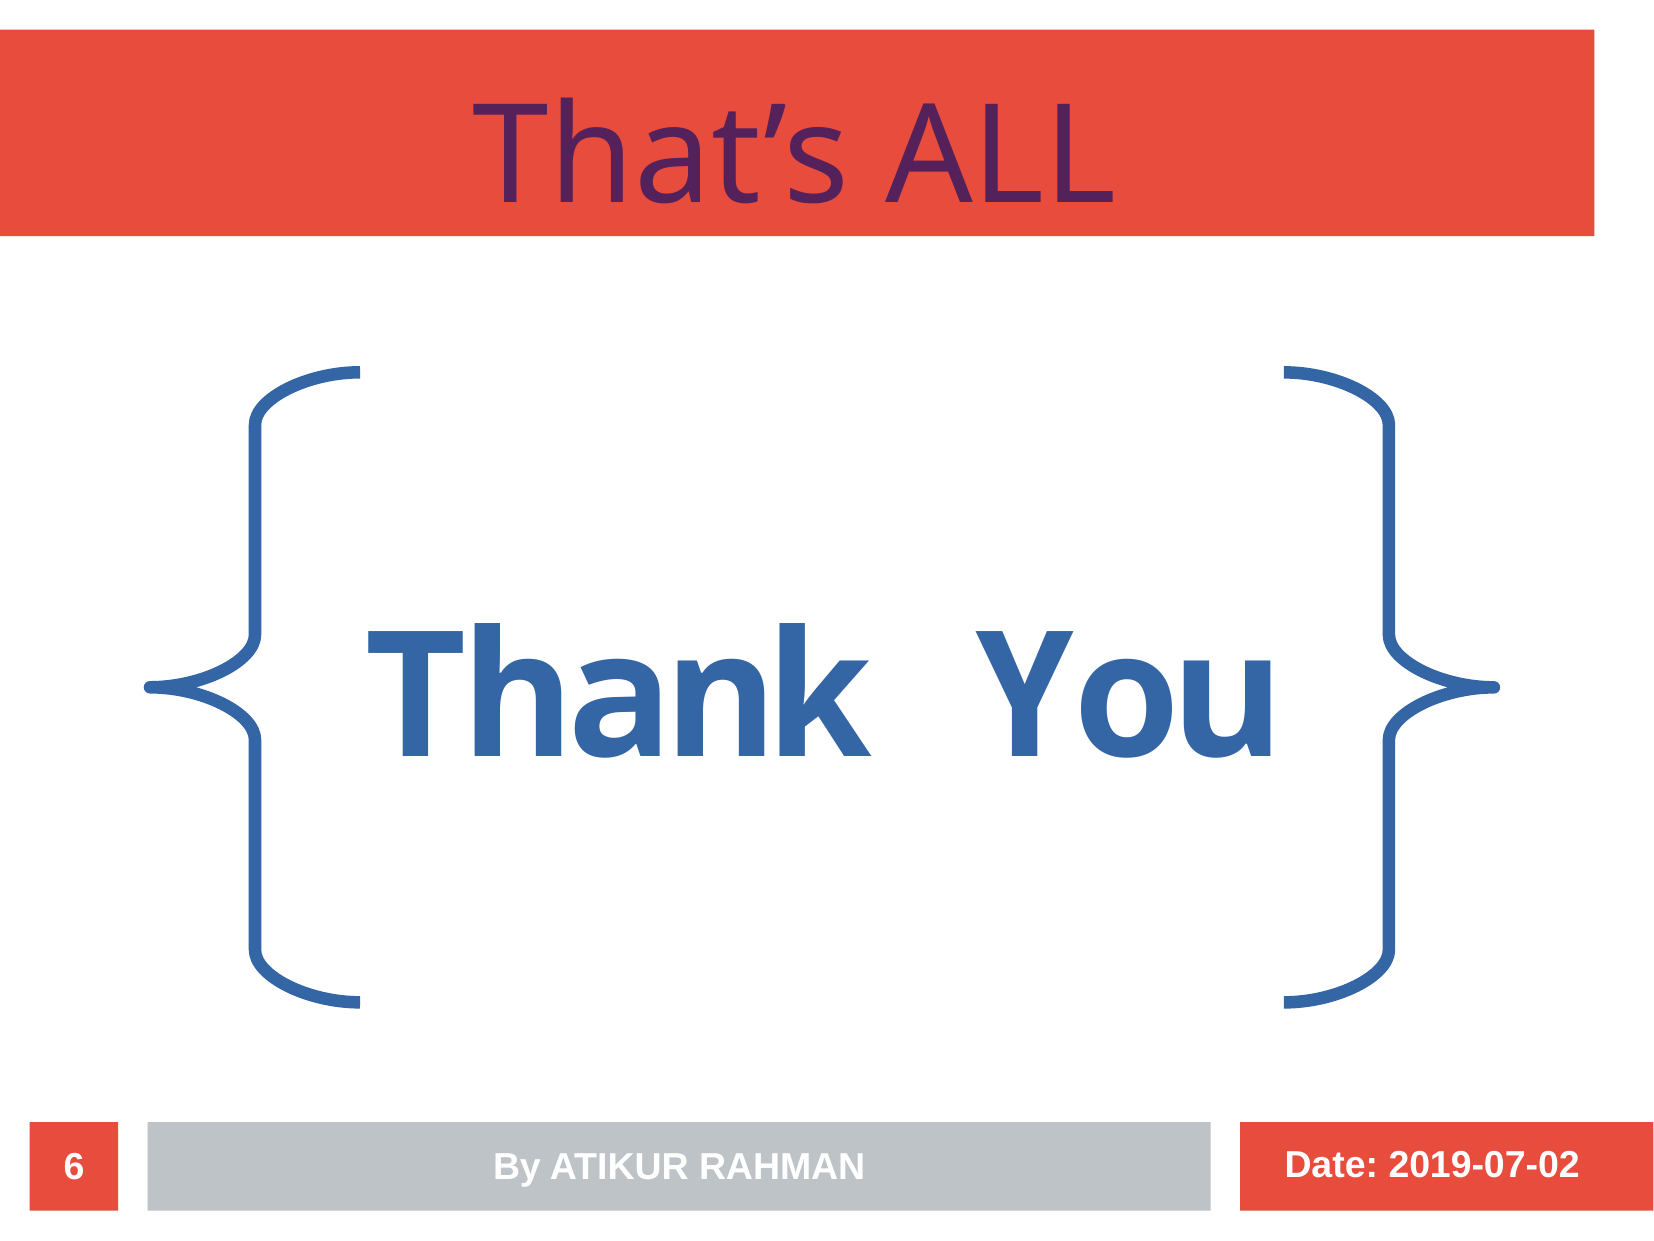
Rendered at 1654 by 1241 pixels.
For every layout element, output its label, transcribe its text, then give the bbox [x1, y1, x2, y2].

text_box That’s ALL [15, 48, 1576, 219]
text_box Thank You [327, 562, 1318, 787]
